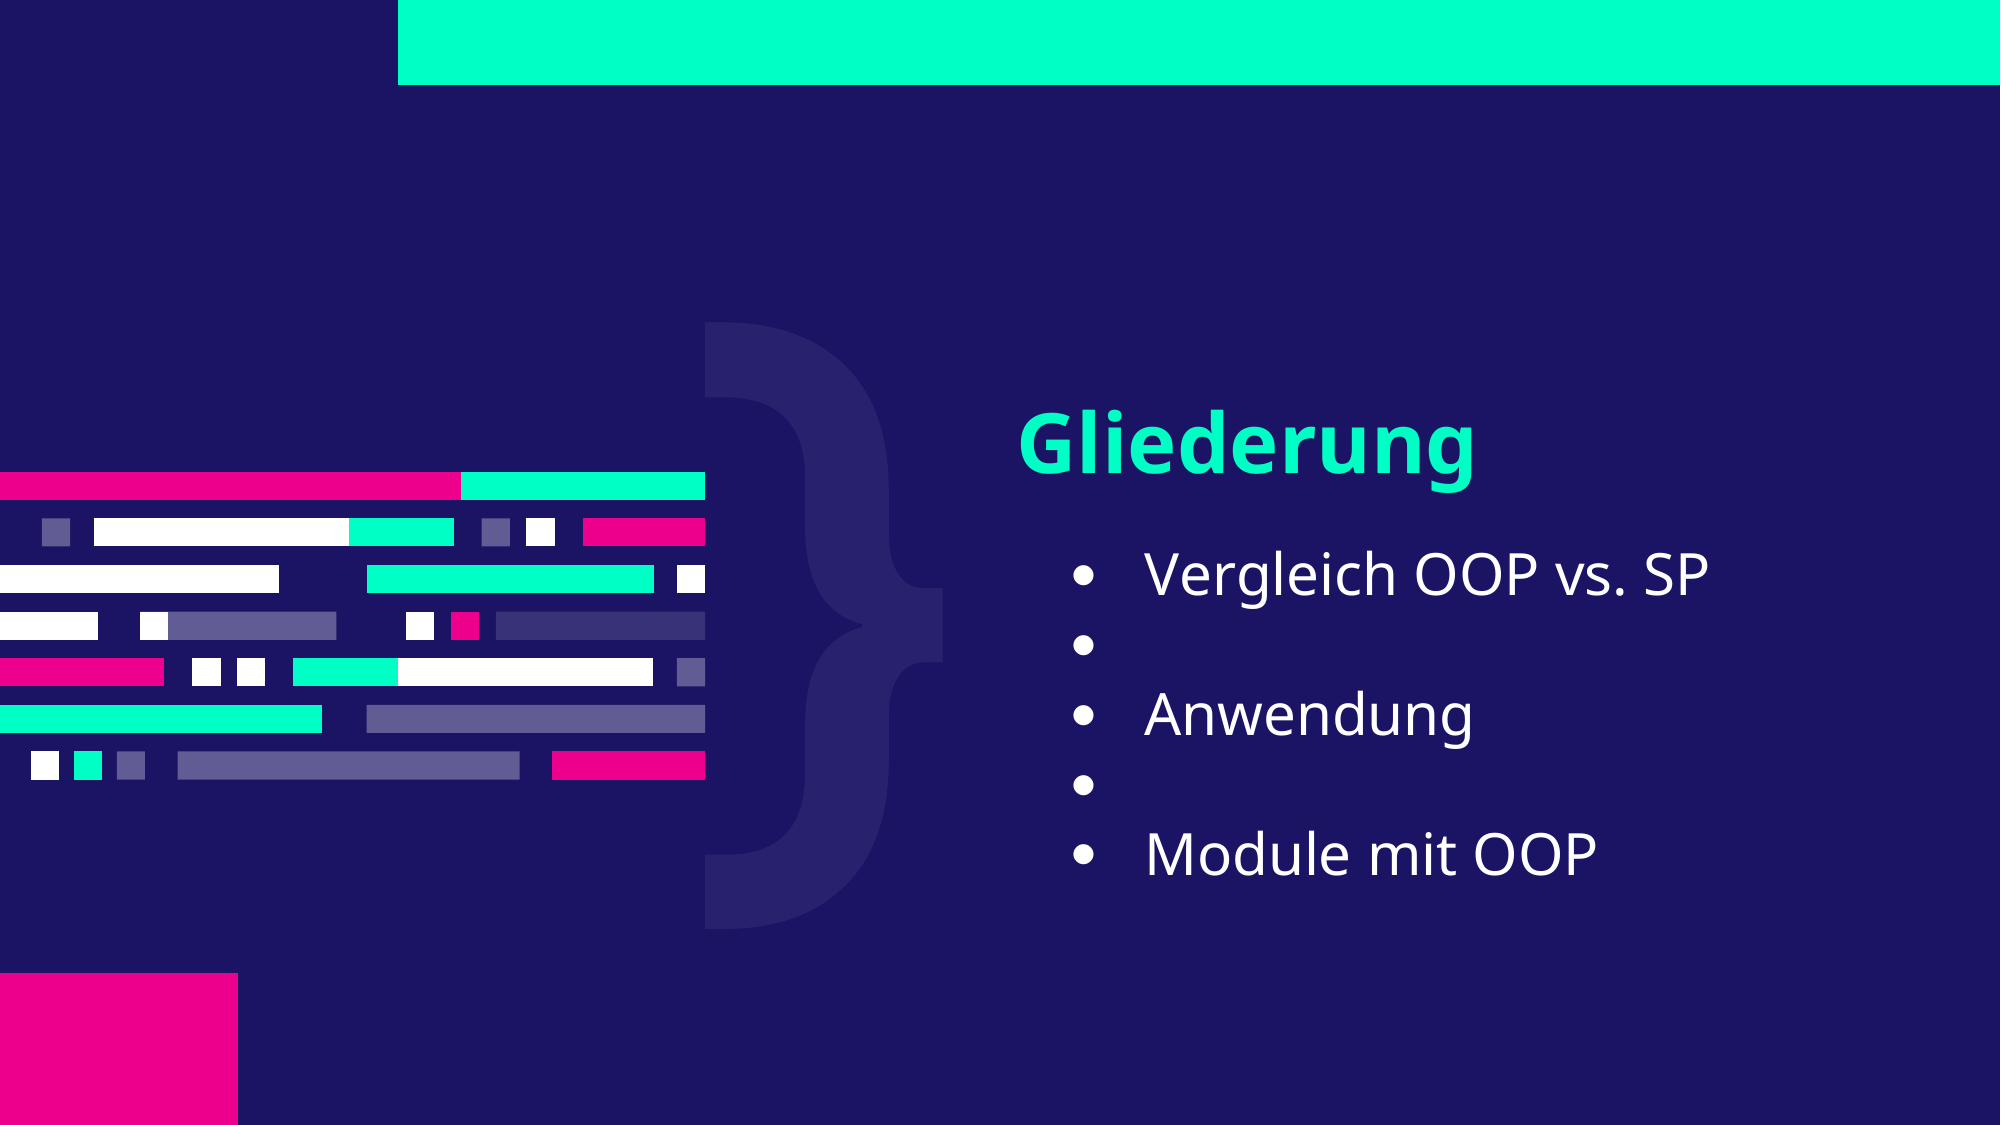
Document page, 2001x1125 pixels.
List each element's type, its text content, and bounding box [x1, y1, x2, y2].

title Gliederung [1001, 375, 1869, 522]
list Vergleich OOP vs. SP Anwendung Module mit OOP [1001, 522, 1862, 989]
